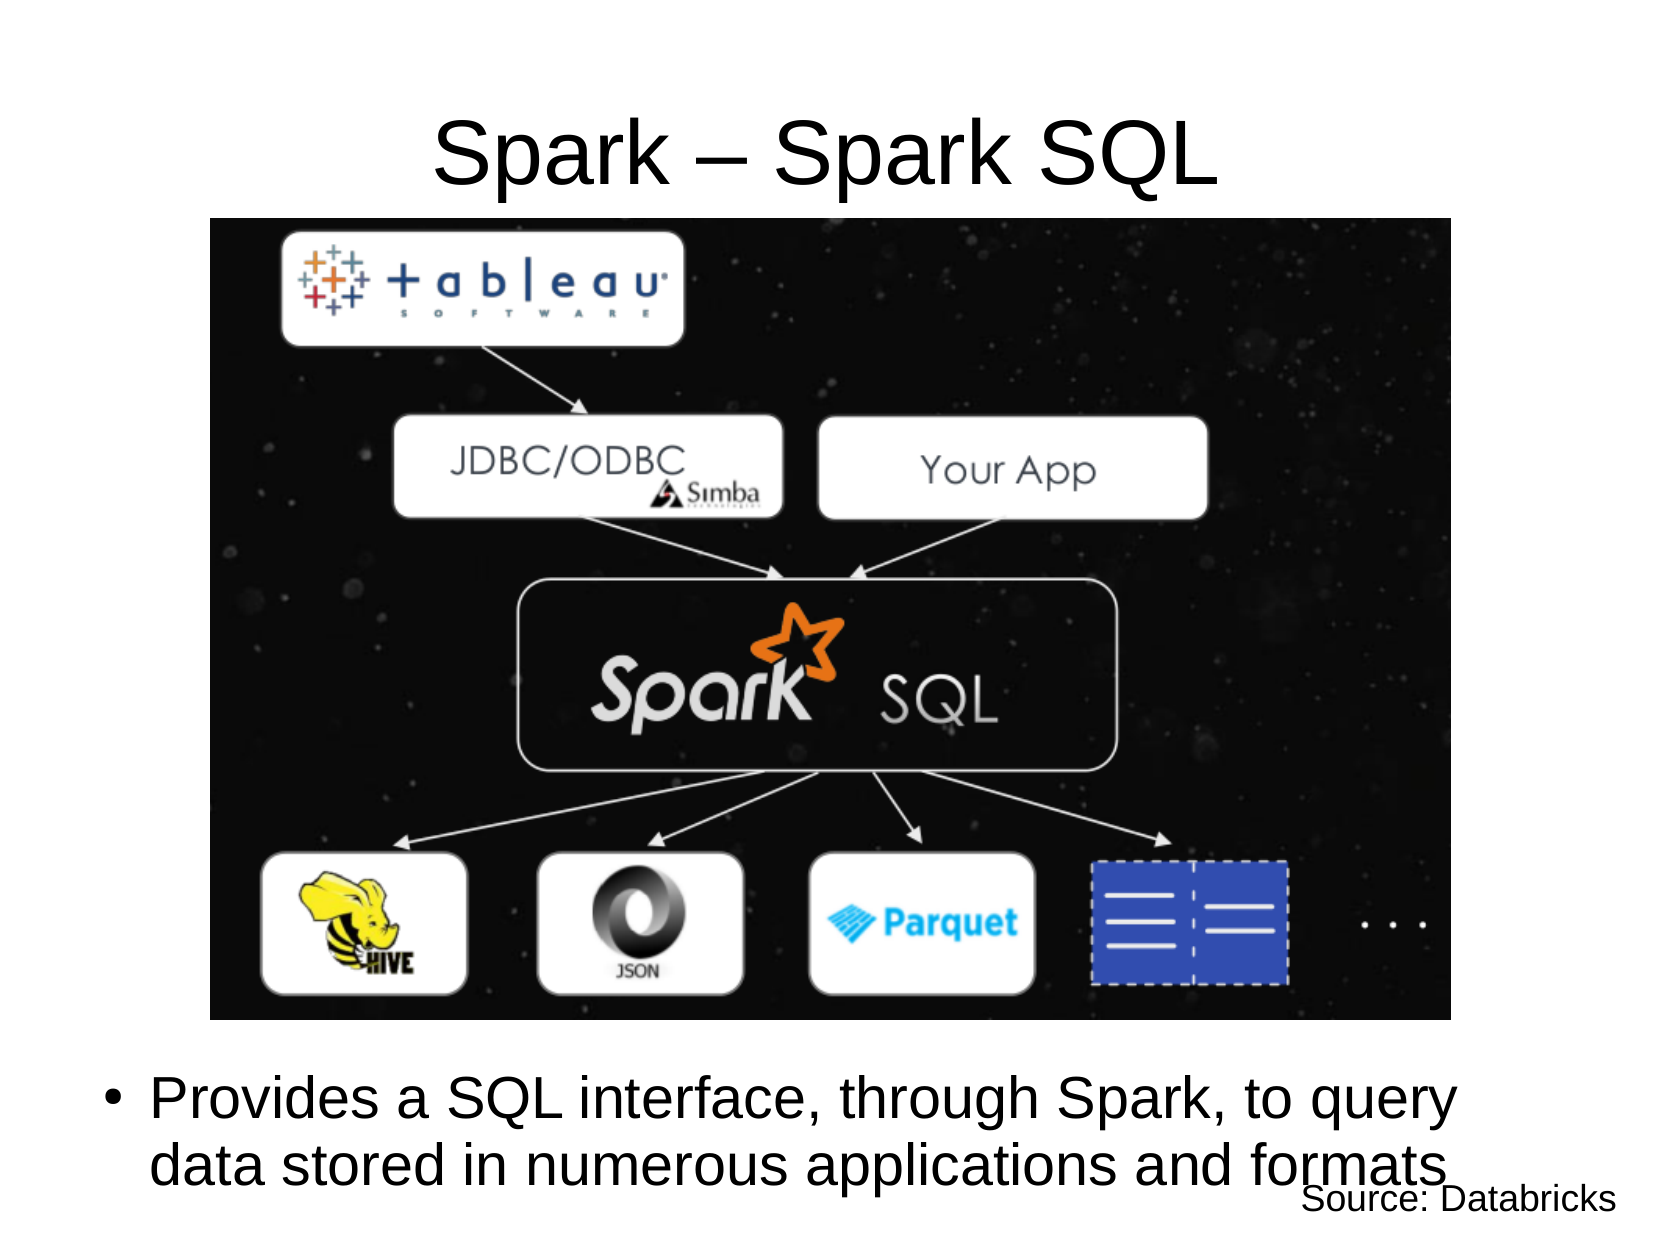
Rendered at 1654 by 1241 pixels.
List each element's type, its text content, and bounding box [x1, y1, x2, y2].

title Spark – Spark SQL [82, 49, 1571, 257]
list Provides a SQL interface, through Spark, to query data stored in numerous applications and formats [86, 1065, 1576, 1201]
text_box Source: Databricks [1215, 1170, 1653, 1231]
picture [210, 218, 1451, 1021]
